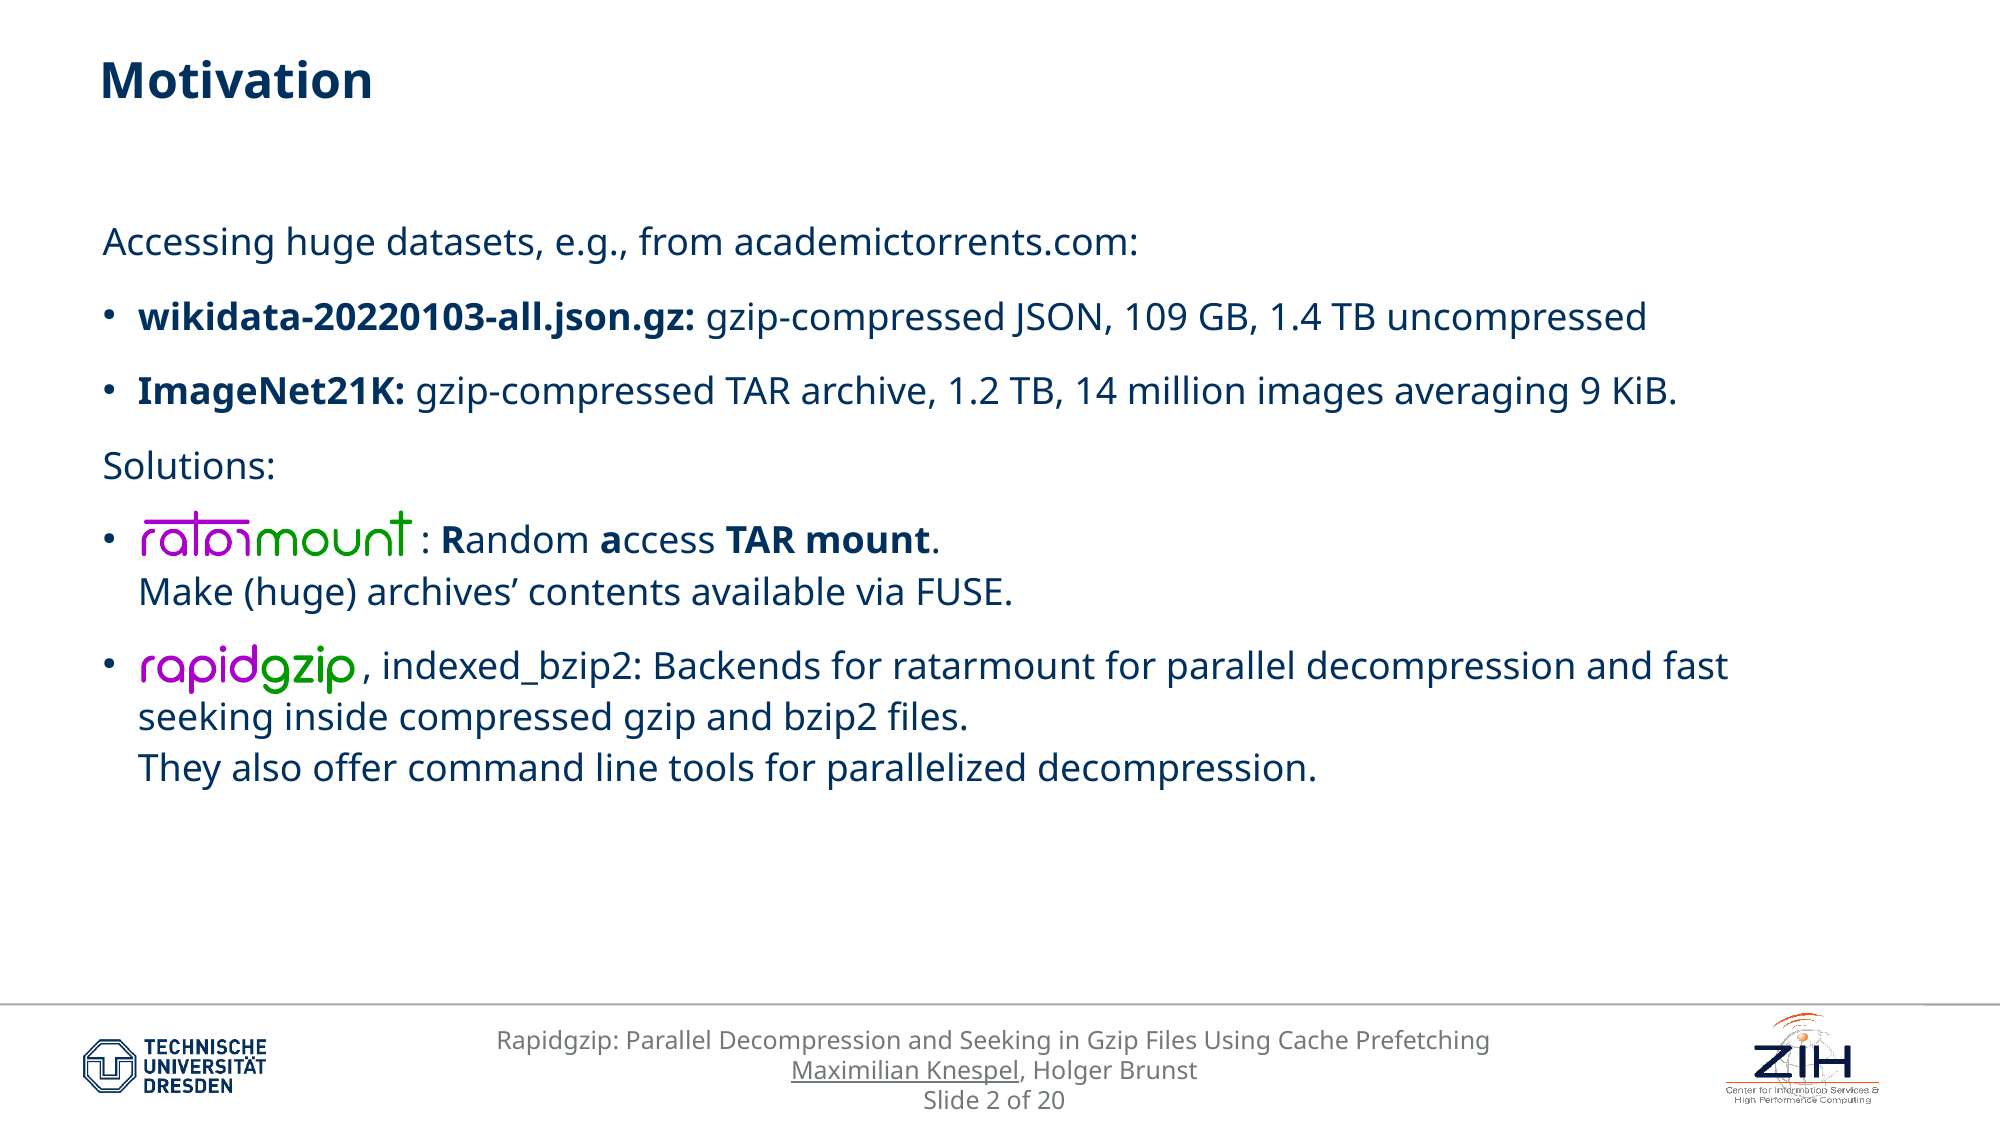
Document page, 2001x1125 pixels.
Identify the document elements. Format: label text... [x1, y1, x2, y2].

picture [1726, 1013, 1879, 1104]
text_box Accessing huge datasets, e.g., from academictorrents.com: wikidata-20220103-all.json.gz: gzip-compressed JSON, 109 GB, 1.4 TB uncompressed ImageNet21K: gzip-compressed TAR archive, 1.2 TB, 14 million images averaging 9 KiB. Solutions: : Random access TAR mount. Make (huge) archives’ contents available via FUSE. , indexed_bzip2: Backends for ratarmount for parallel decompression and fast seeking inside compressed gzip and bzip2 files. They also offer command line tools for parallelized decompression. [87, 208, 1790, 937]
title Motivation [100, 44, 1901, 233]
picture [83, 1039, 266, 1093]
